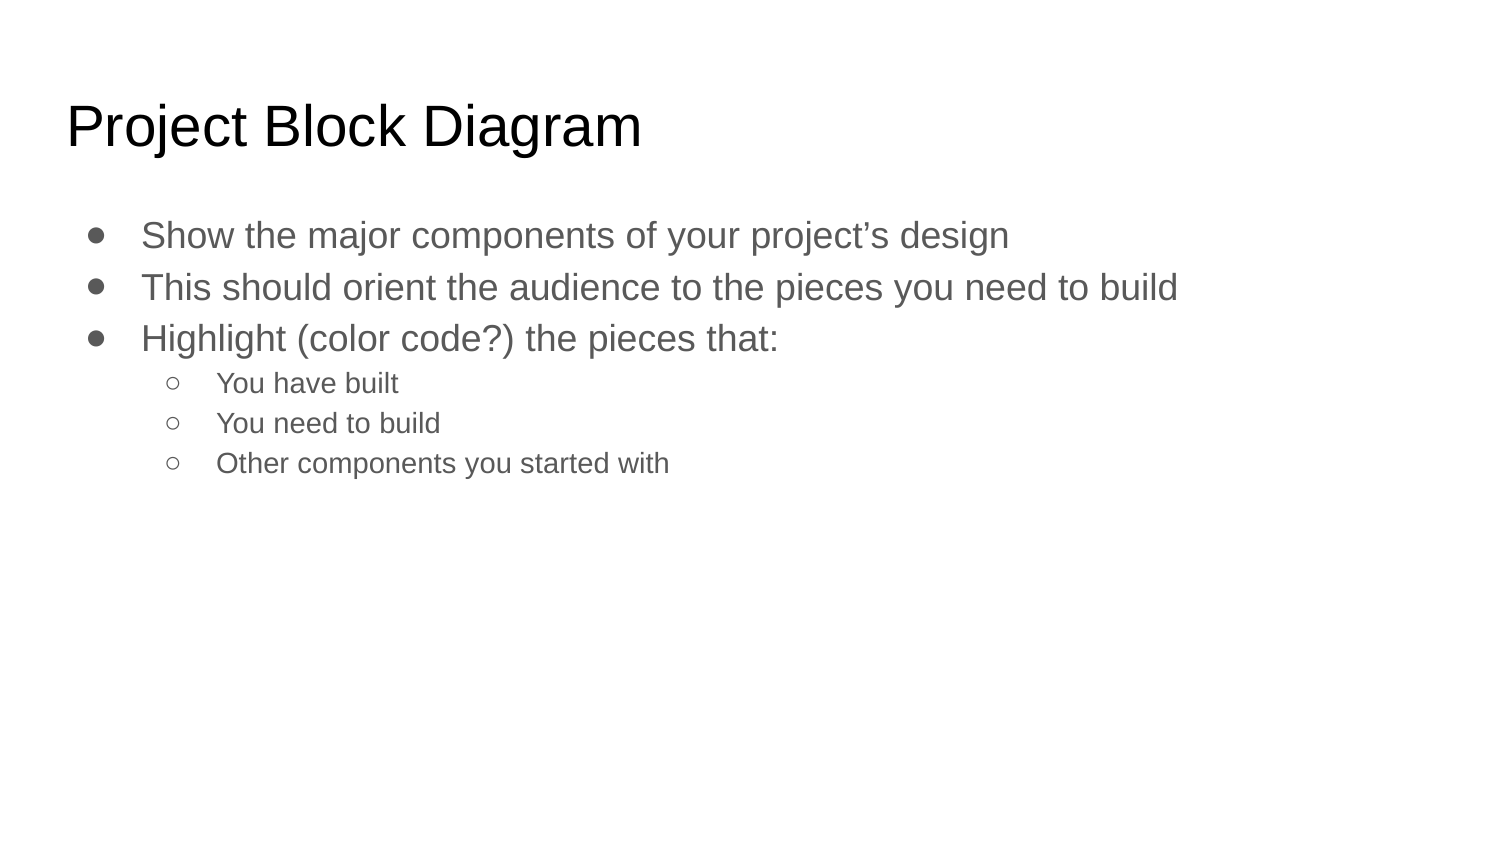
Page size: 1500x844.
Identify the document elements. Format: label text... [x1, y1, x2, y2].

list Show the major components of your project’s design This should orient the audience to the pieces you need to build Highlight (color code?) the pieces that: You have built You need to build Other components you started with [51, 189, 1449, 750]
title Project Block Diagram [51, 72, 1449, 167]
